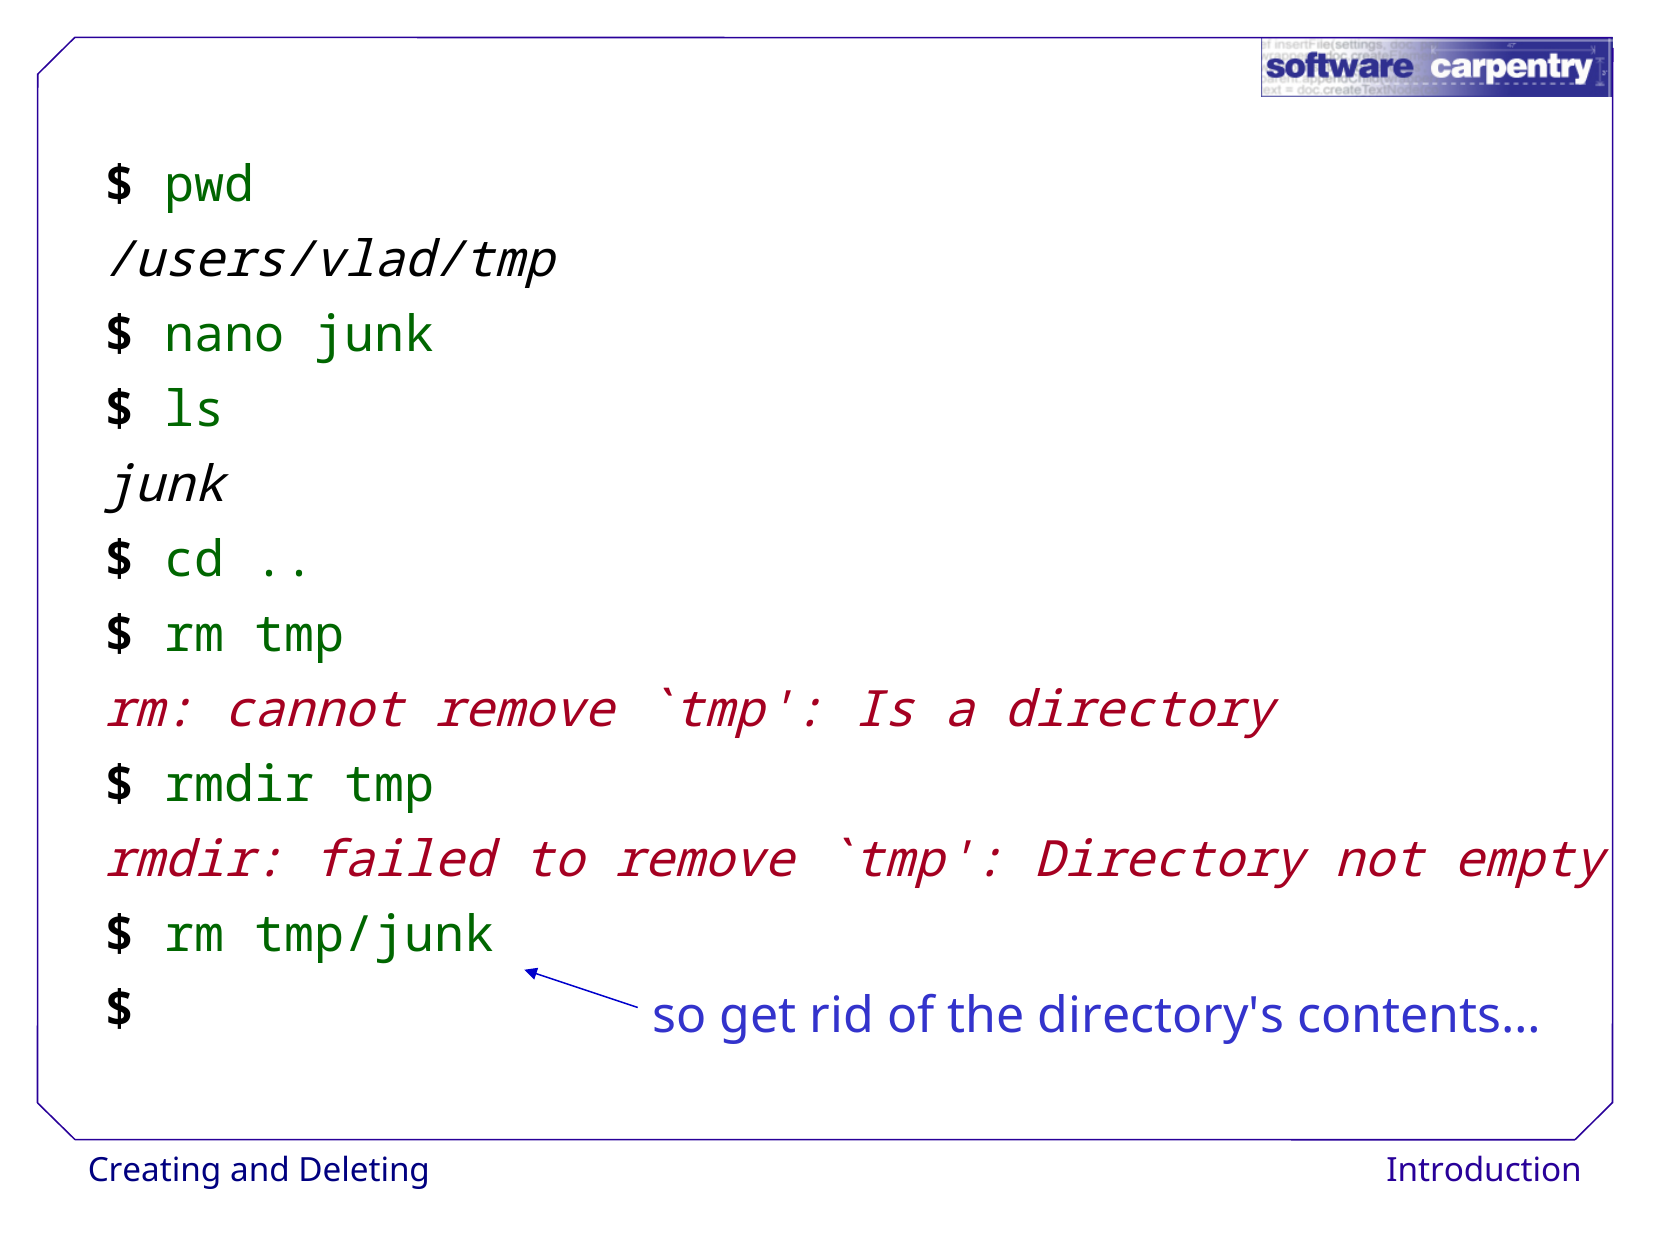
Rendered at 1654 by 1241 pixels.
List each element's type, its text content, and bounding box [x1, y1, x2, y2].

text_box $ pwd /users/vlad/tmp $ nano junk $ ls junk $ cd .. $ rm tmp rm: cannot remove `tmp': Is a directory $ rmdir tmp rmdir: failed to remove `tmp': Directory not empty $ rm tmp/junk $ [89, 128, 1512, 1121]
picture [1261, 39, 1613, 97]
text_box so get rid of the directory's contents… [637, 960, 1498, 1084]
